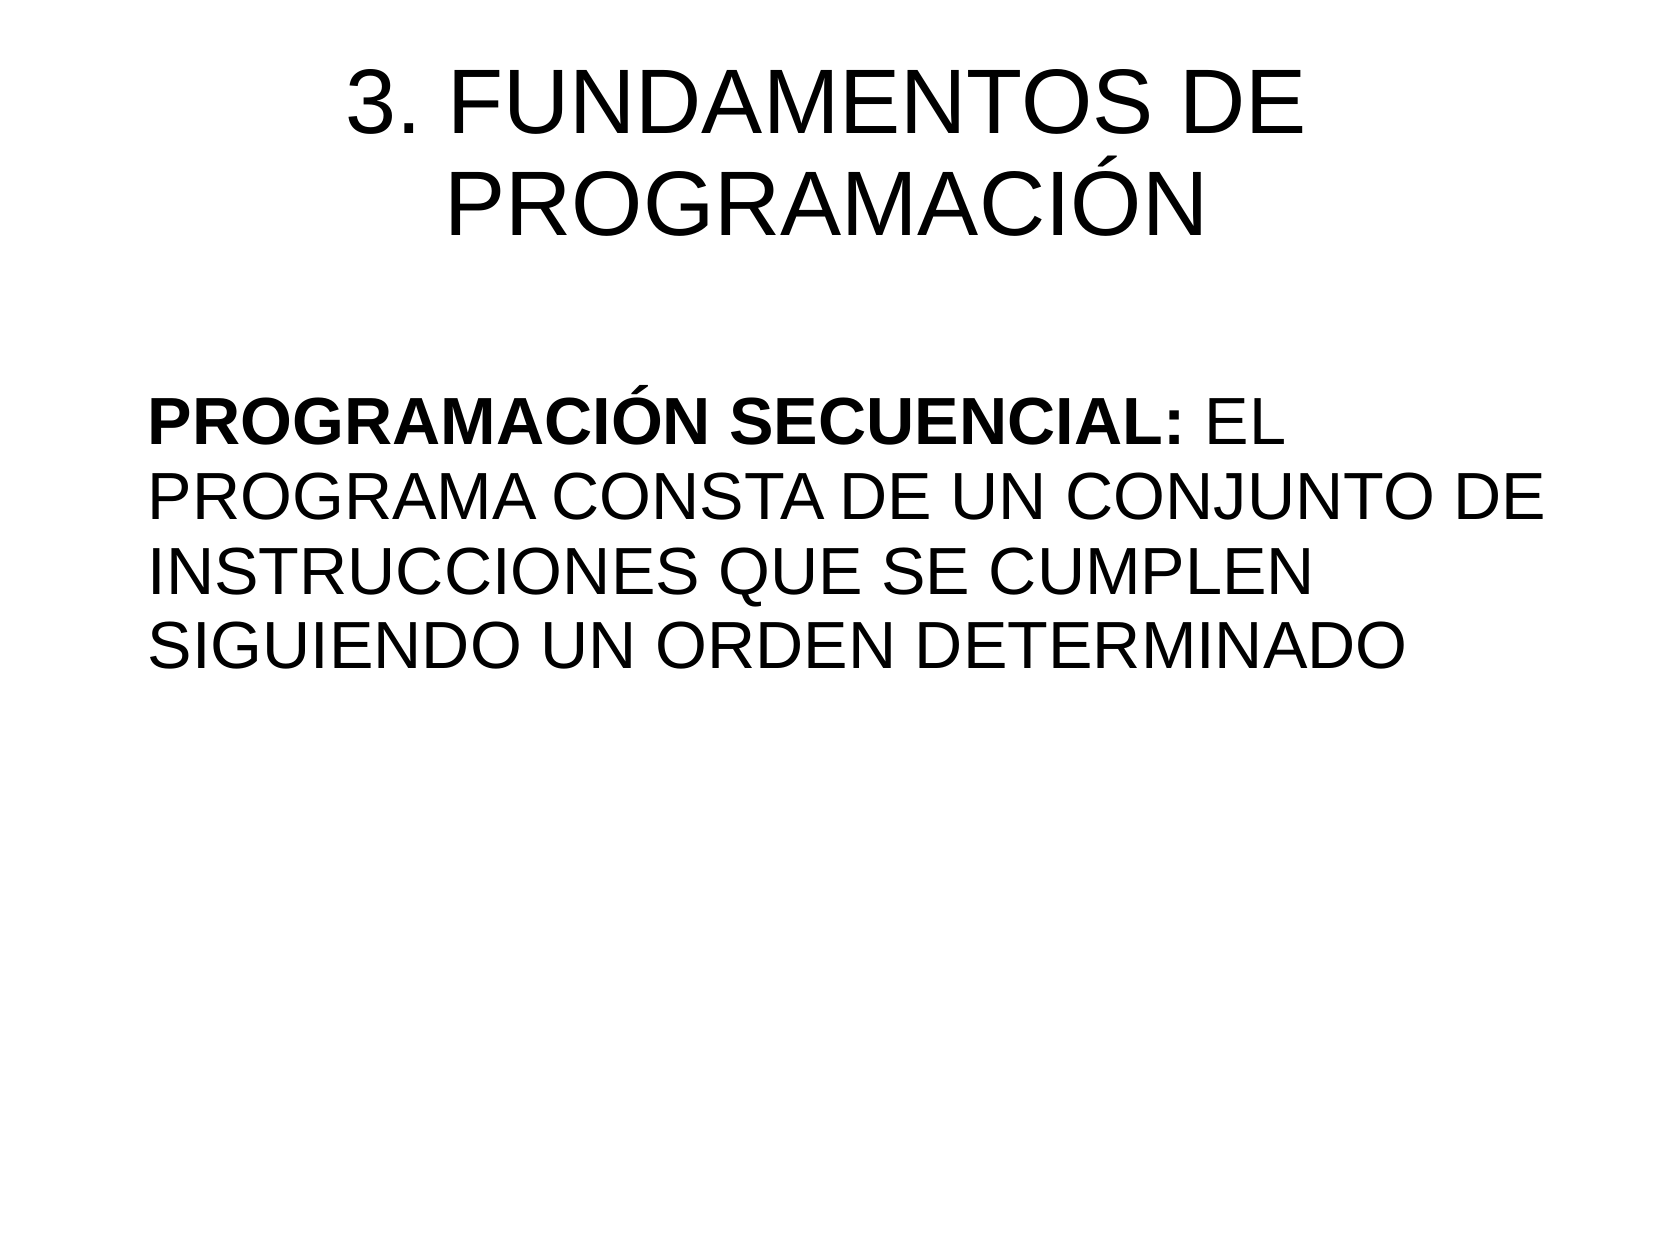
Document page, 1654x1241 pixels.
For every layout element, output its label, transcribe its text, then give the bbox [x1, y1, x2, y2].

list PROGRAMACIÓN SECUENCIAL: EL PROGRAMA CONSTA DE UN CONJUNTO DE INSTRUCCIONES QUE SE CUMPLEN SIGUIENDO UN ORDEN DETERMINADO [76, 279, 1565, 1099]
title 3. FUNDAMENTOS DE PROGRAMACIÓN [82, 49, 1571, 257]
